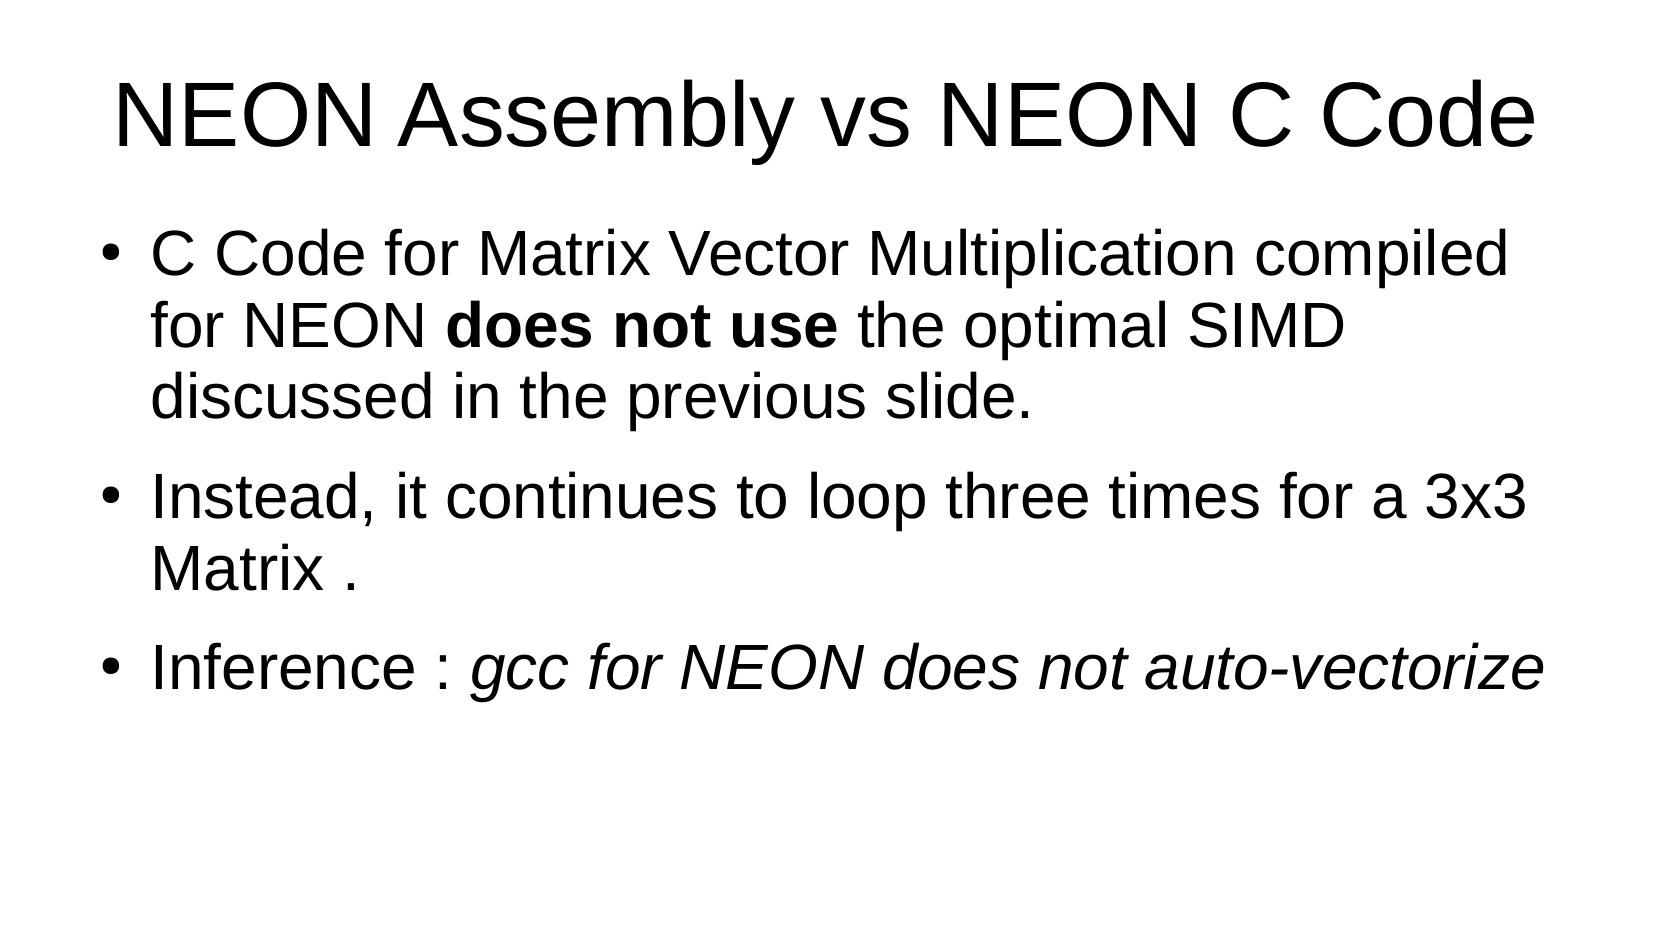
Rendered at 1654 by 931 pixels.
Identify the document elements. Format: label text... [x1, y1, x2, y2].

title NEON Assembly vs NEON C Code [82, 37, 1571, 193]
list C Code for Matrix Vector Multiplication compiled for NEON does not use the optimal SIMD discussed in the previous slide. Instead, it continues to loop three times for a 3x3 Matrix . Inference : gcc for NEON does not auto-vectorize [82, 217, 1571, 758]
